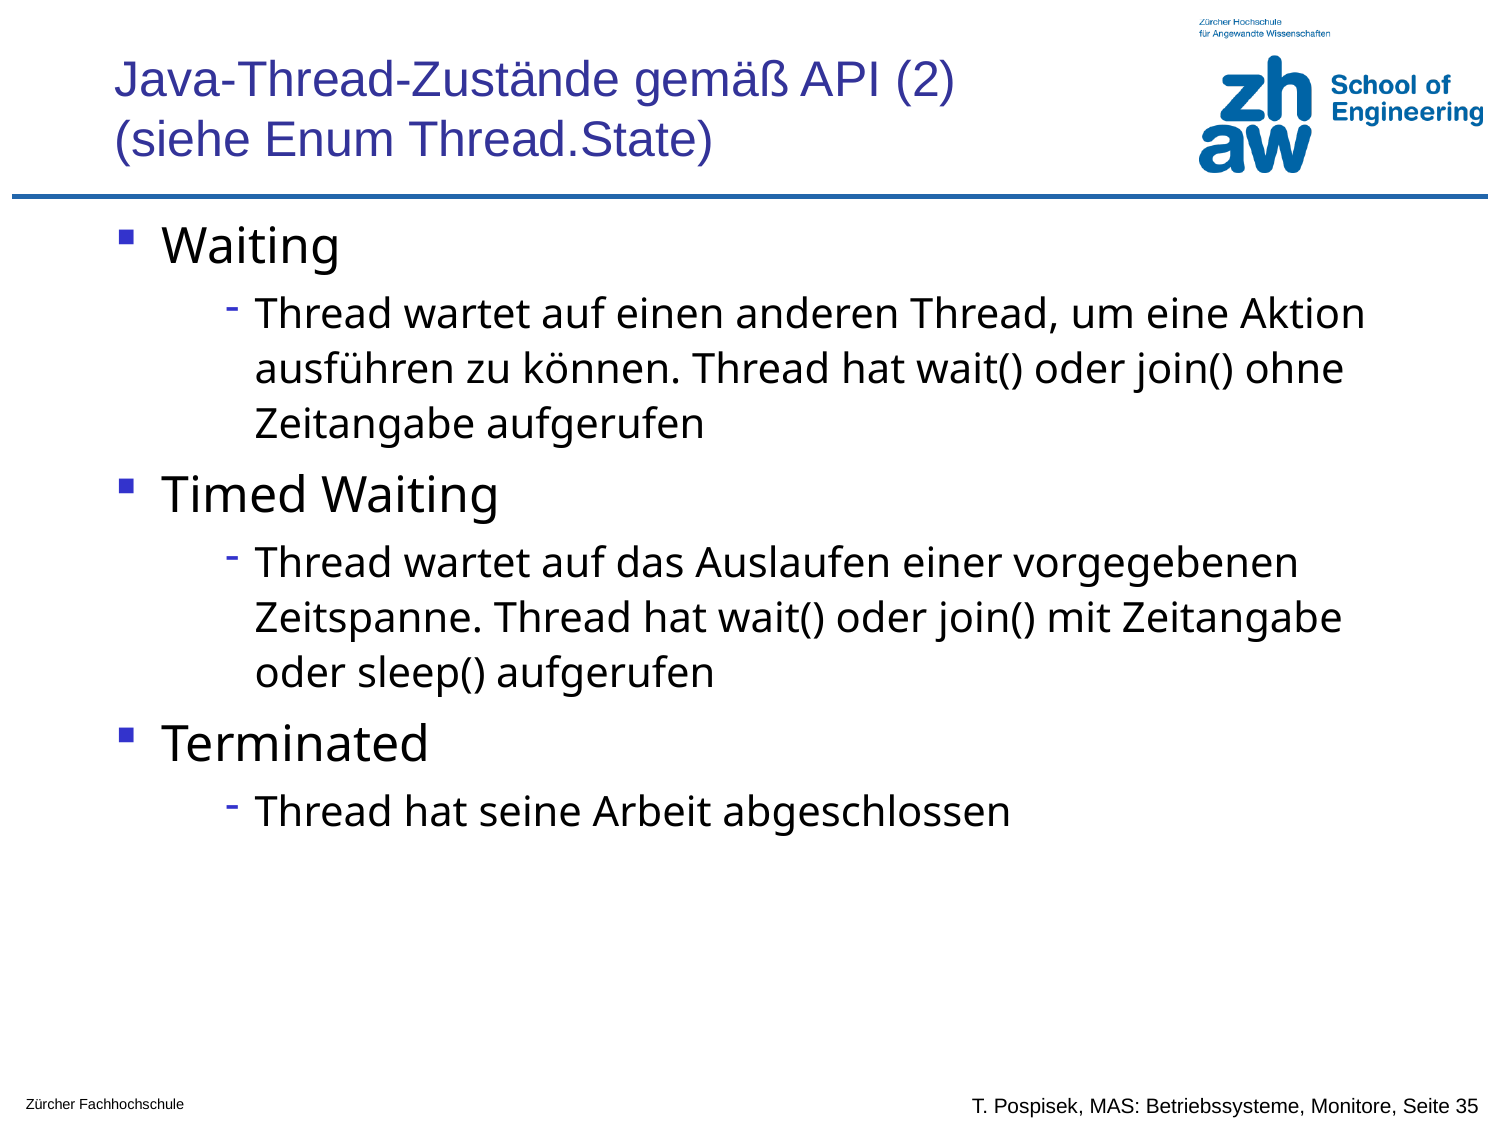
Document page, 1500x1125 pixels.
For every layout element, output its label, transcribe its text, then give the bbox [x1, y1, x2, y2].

picture [1199, 19, 1483, 173]
title Java-Thread-Zustände gemäß API (2) (siehe Enum Thread.State) [99, 50, 1379, 163]
text_box Waiting Thread wartet auf einen anderen Thread, um eine Aktion ausführen zu können. Thread hat wait() oder join() ohne Zeitangabe aufgerufen Timed Waiting Thread wartet auf das Auslaufen einer vorgegebenen Zeitspanne. Thread hat wait() oder join() mit Zeitangabe oder sleep() aufgerufen Terminated Thread hat seine Arbeit abgeschlossen [99, 200, 1413, 843]
